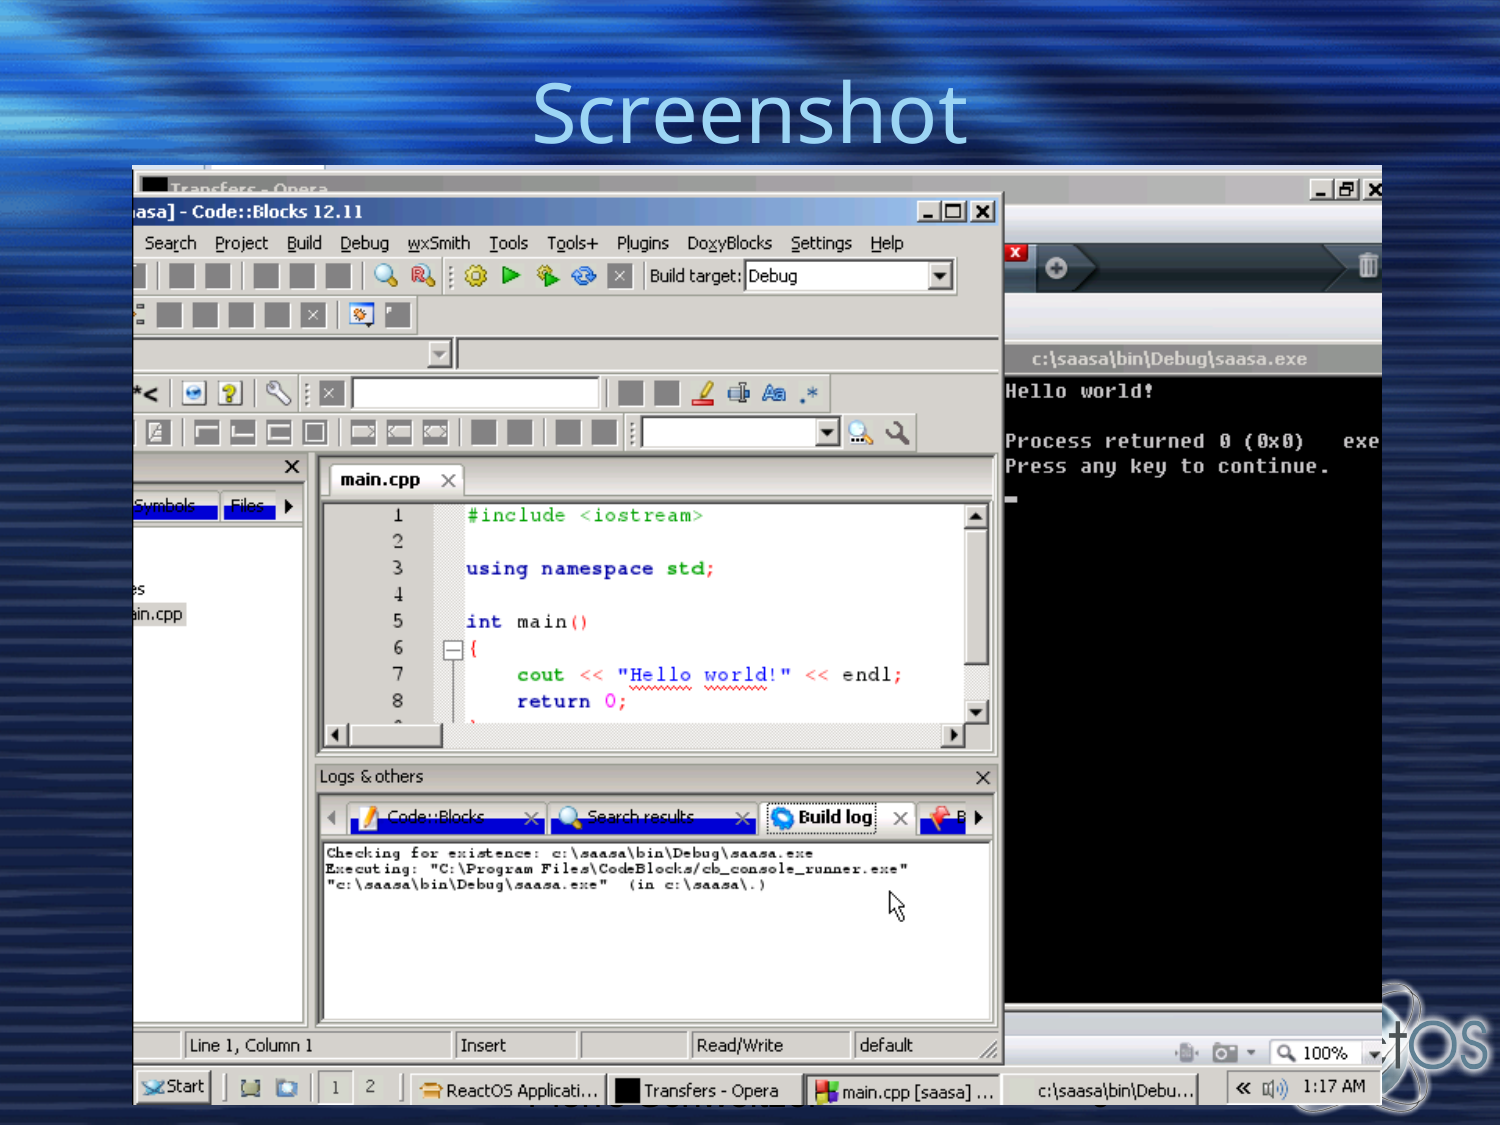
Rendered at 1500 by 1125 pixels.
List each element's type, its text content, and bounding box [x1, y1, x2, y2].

picture [0, 0, 1500, 1125]
title Screenshot [75, 45, 1426, 176]
